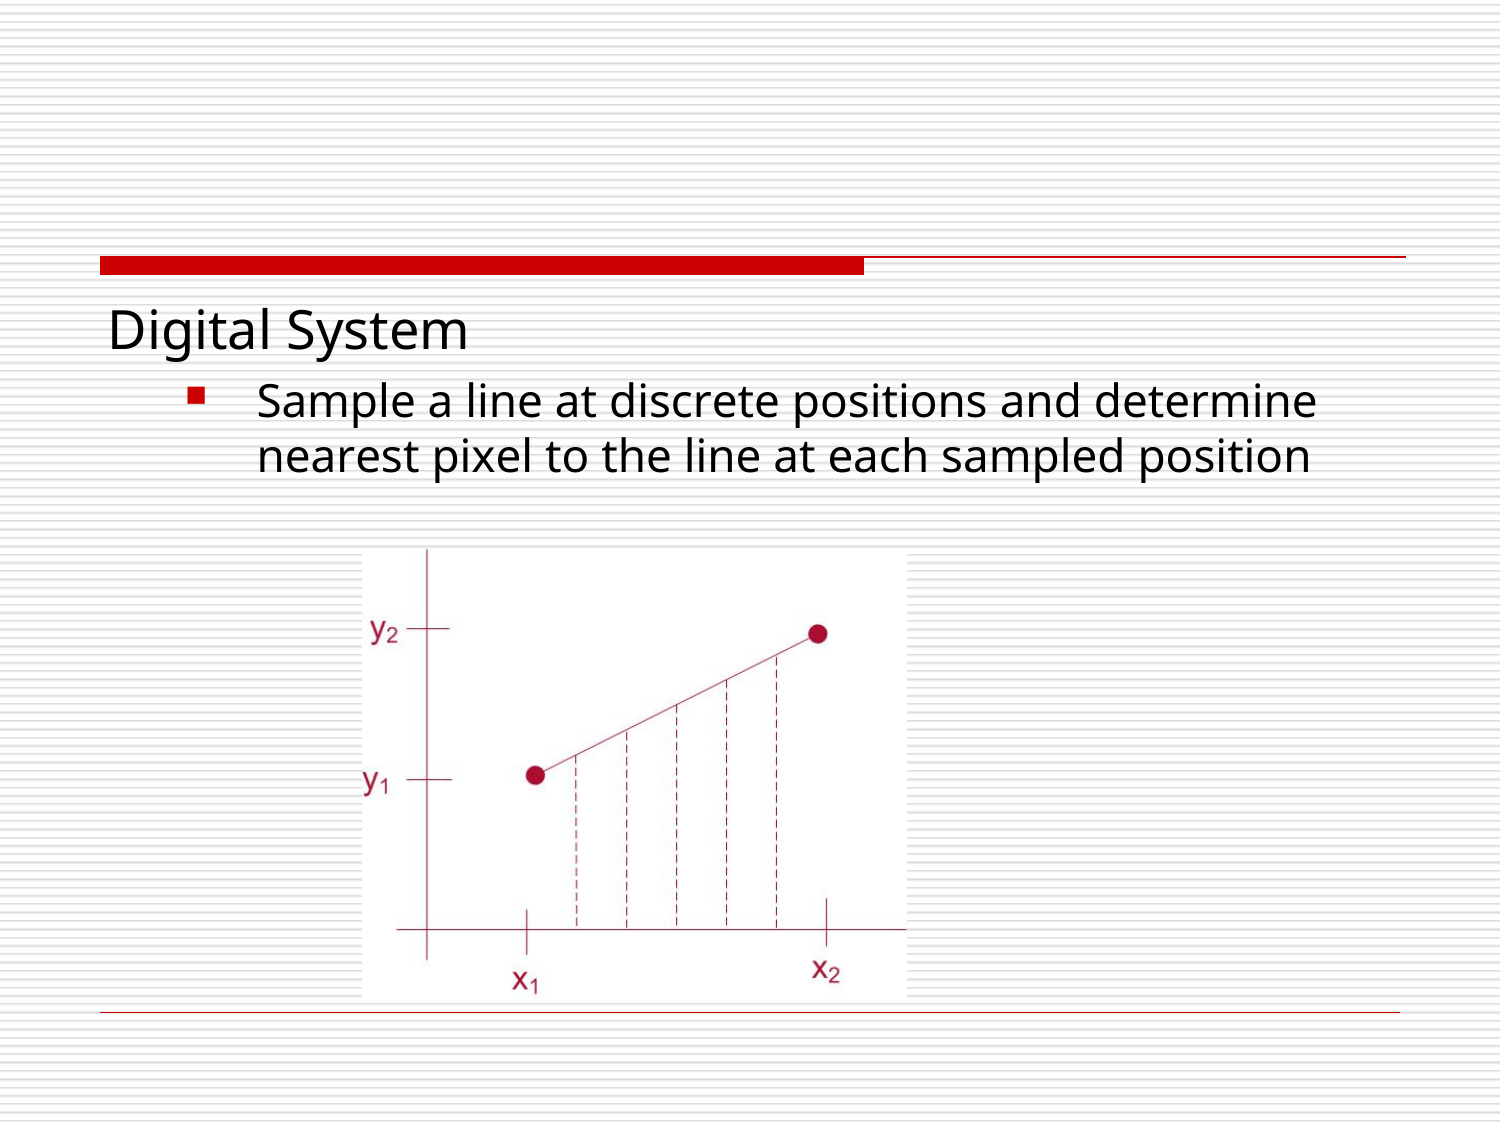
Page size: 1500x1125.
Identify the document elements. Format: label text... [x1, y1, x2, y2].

list Digital System Sample a line at discrete positions and determine nearest pixel to the line at each sampled position [92, 287, 1413, 988]
picture [0, 0, 1500, 1125]
